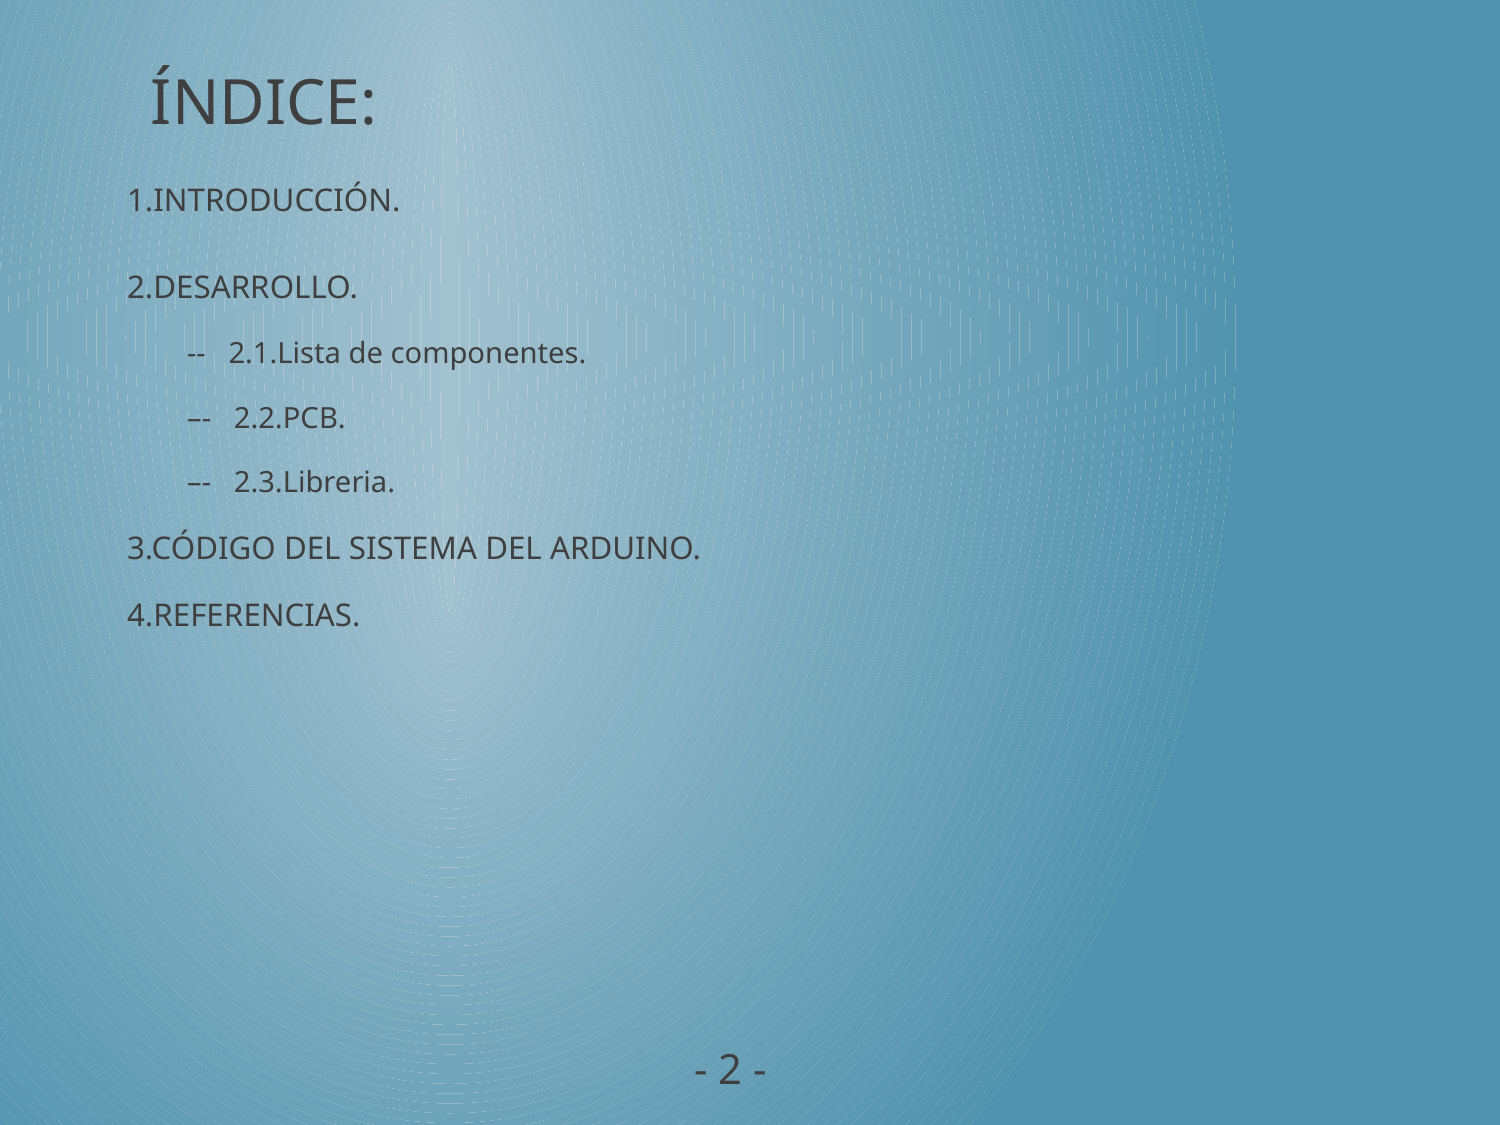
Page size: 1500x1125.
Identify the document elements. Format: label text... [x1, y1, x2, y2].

list 1.INTRODUCCIÓN. 2.DESARROLLO. -- 2.1.Lista de componentes. –- 2.2.PCB. –- 2.3.Libreria. 3.CÓDIGO DEL SISTEMA DEL ARDUINO. 4.REFERENCIAS. [112, 172, 1388, 1035]
slide_number - 2 - [679, 1035, 821, 1106]
title Índice: [135, 54, 476, 173]
